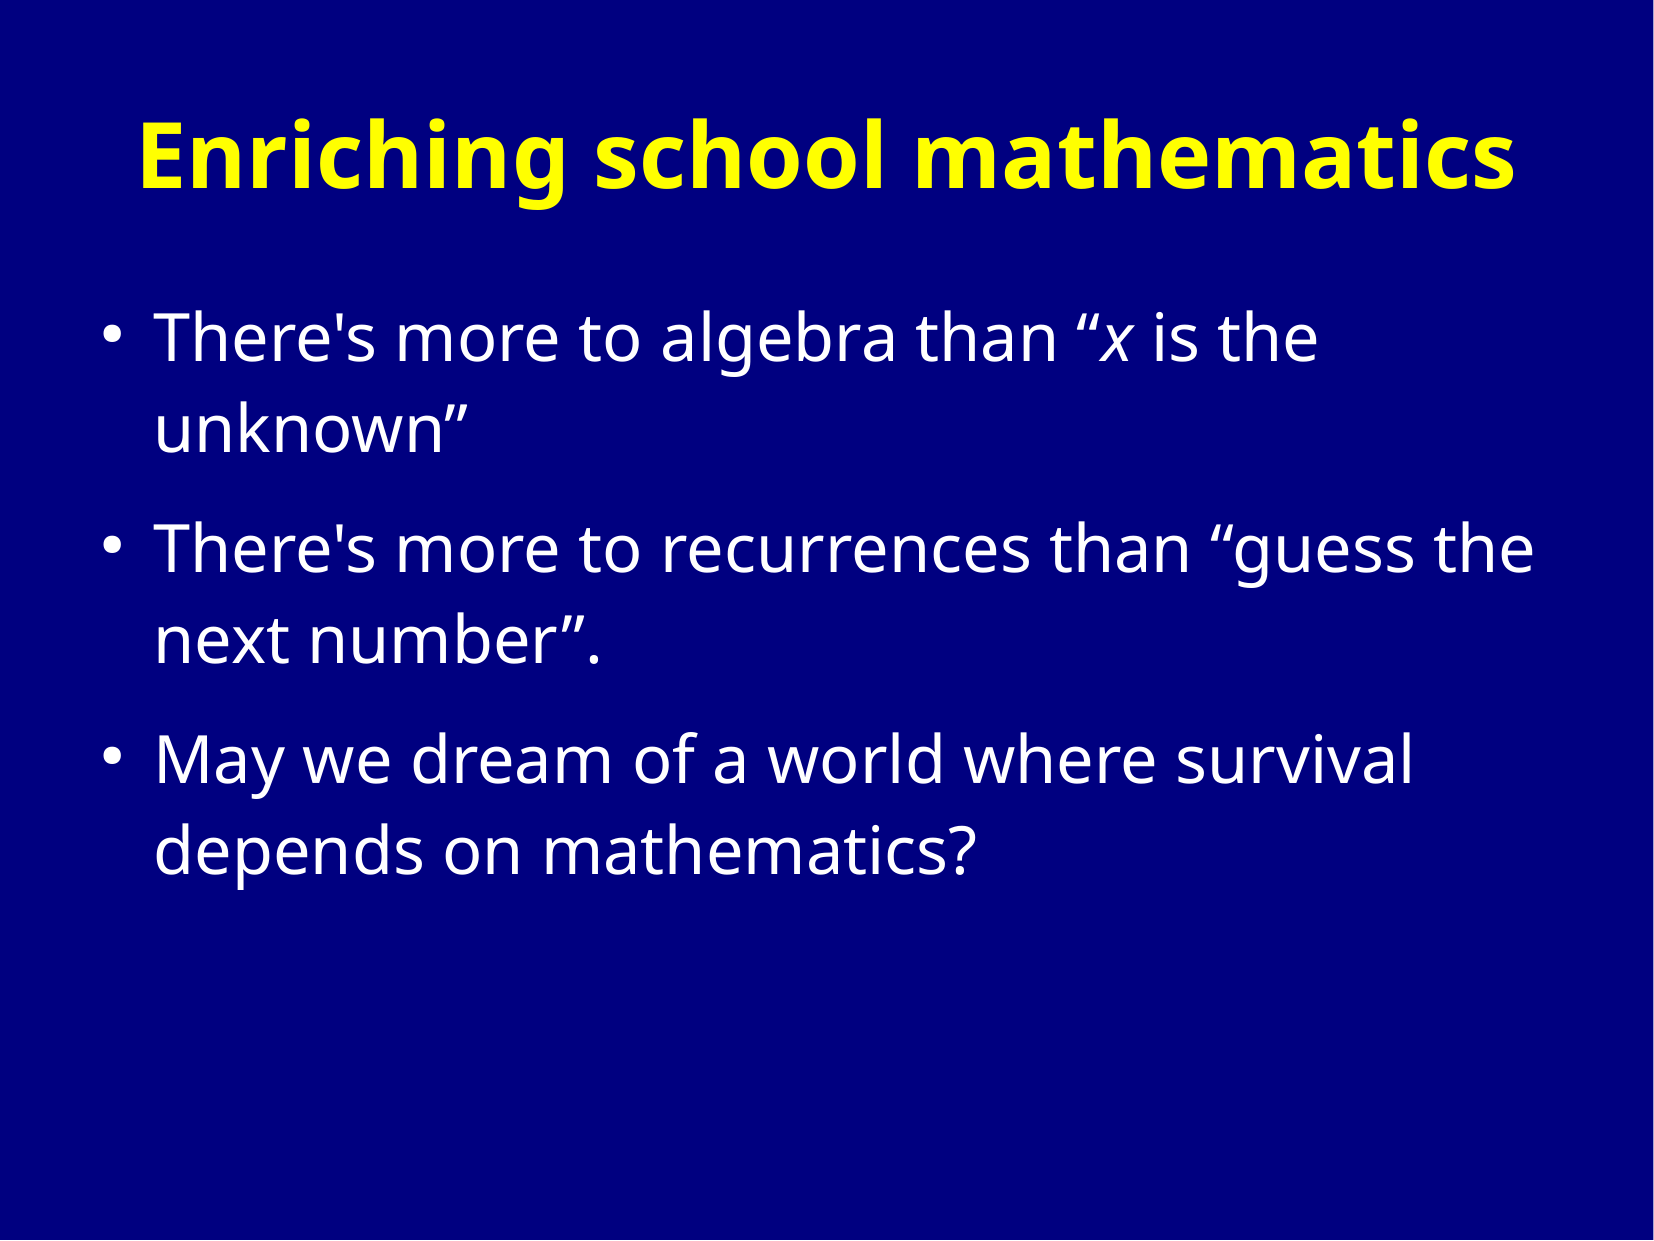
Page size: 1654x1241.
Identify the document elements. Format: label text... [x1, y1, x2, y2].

title Enriching school mathematics [82, 45, 1571, 261]
list There's more to algebra than “x is the unknown” There's more to recurrences than “guess the next number”. May we dream of a world where survival depends on mathematics? [82, 290, 1571, 1094]
